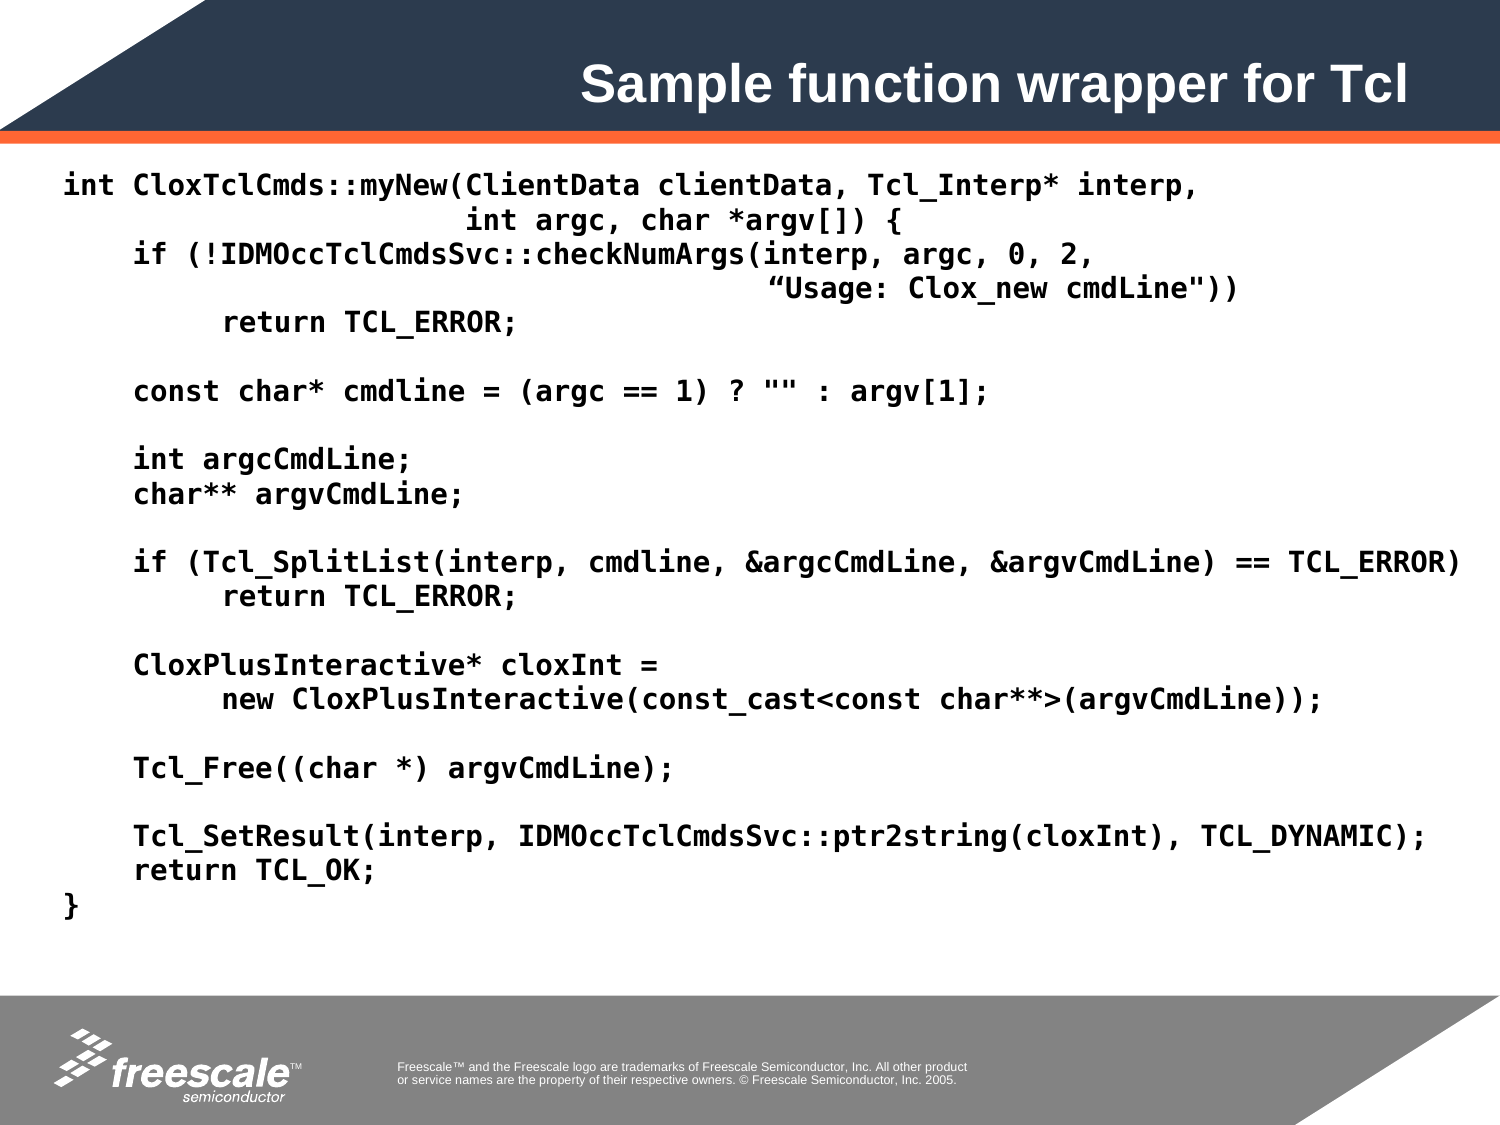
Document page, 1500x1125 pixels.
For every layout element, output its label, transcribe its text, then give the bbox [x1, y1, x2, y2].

list int CloxTclCmds::myNew(ClientData clientData, Tcl_Interp* interp, int argc, char *argv[]) { if (!IDMOccTclCmdsSvc::checkNumArgs(interp, argc, 0, 2, “Usage: Clox_new cmdLine")) return TCL_ERROR; const char* cmdline = (argc == 1) ? "" : argv[1]; int argcCmdLine; char** argvCmdLine; if (Tcl_SplitList(interp, cmdline, &argcCmdLine, &argvCmdLine) == TCL_ERROR) return TCL_ERROR; CloxPlusInteractive* cloxInt = new CloxPlusInteractive(const_cast<const char**>(argvCmdLine)); Tcl_Free((char *) argvCmdLine); Tcl_SetResult(interp, IDMOccTclCmdsSvc::ptr2string(cloxInt), TCL_DYNAMIC); return TCL_OK; } [29, 160, 1500, 946]
title Sample function wrapper for Tcl [75, 48, 1426, 124]
